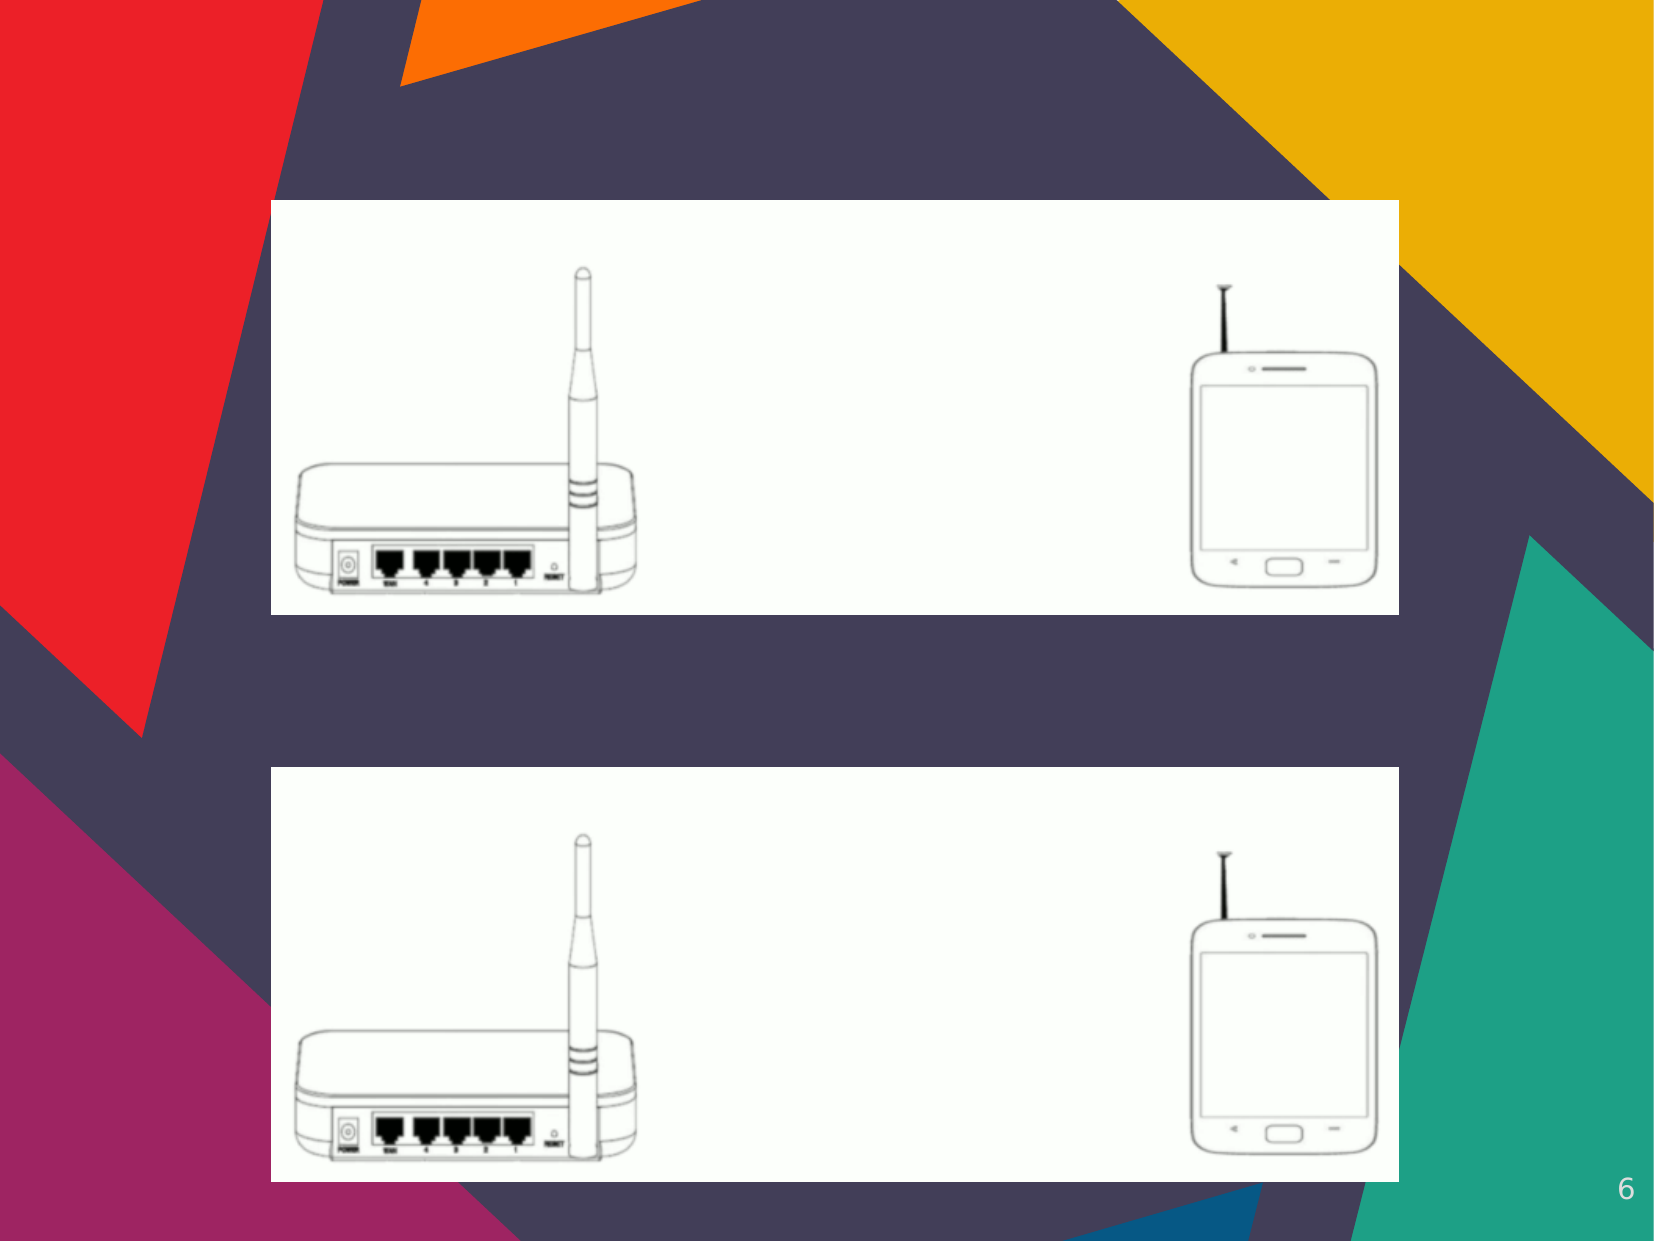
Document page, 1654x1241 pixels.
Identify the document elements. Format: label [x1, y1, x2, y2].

picture [271, 767, 1399, 1182]
picture [271, 200, 1399, 615]
